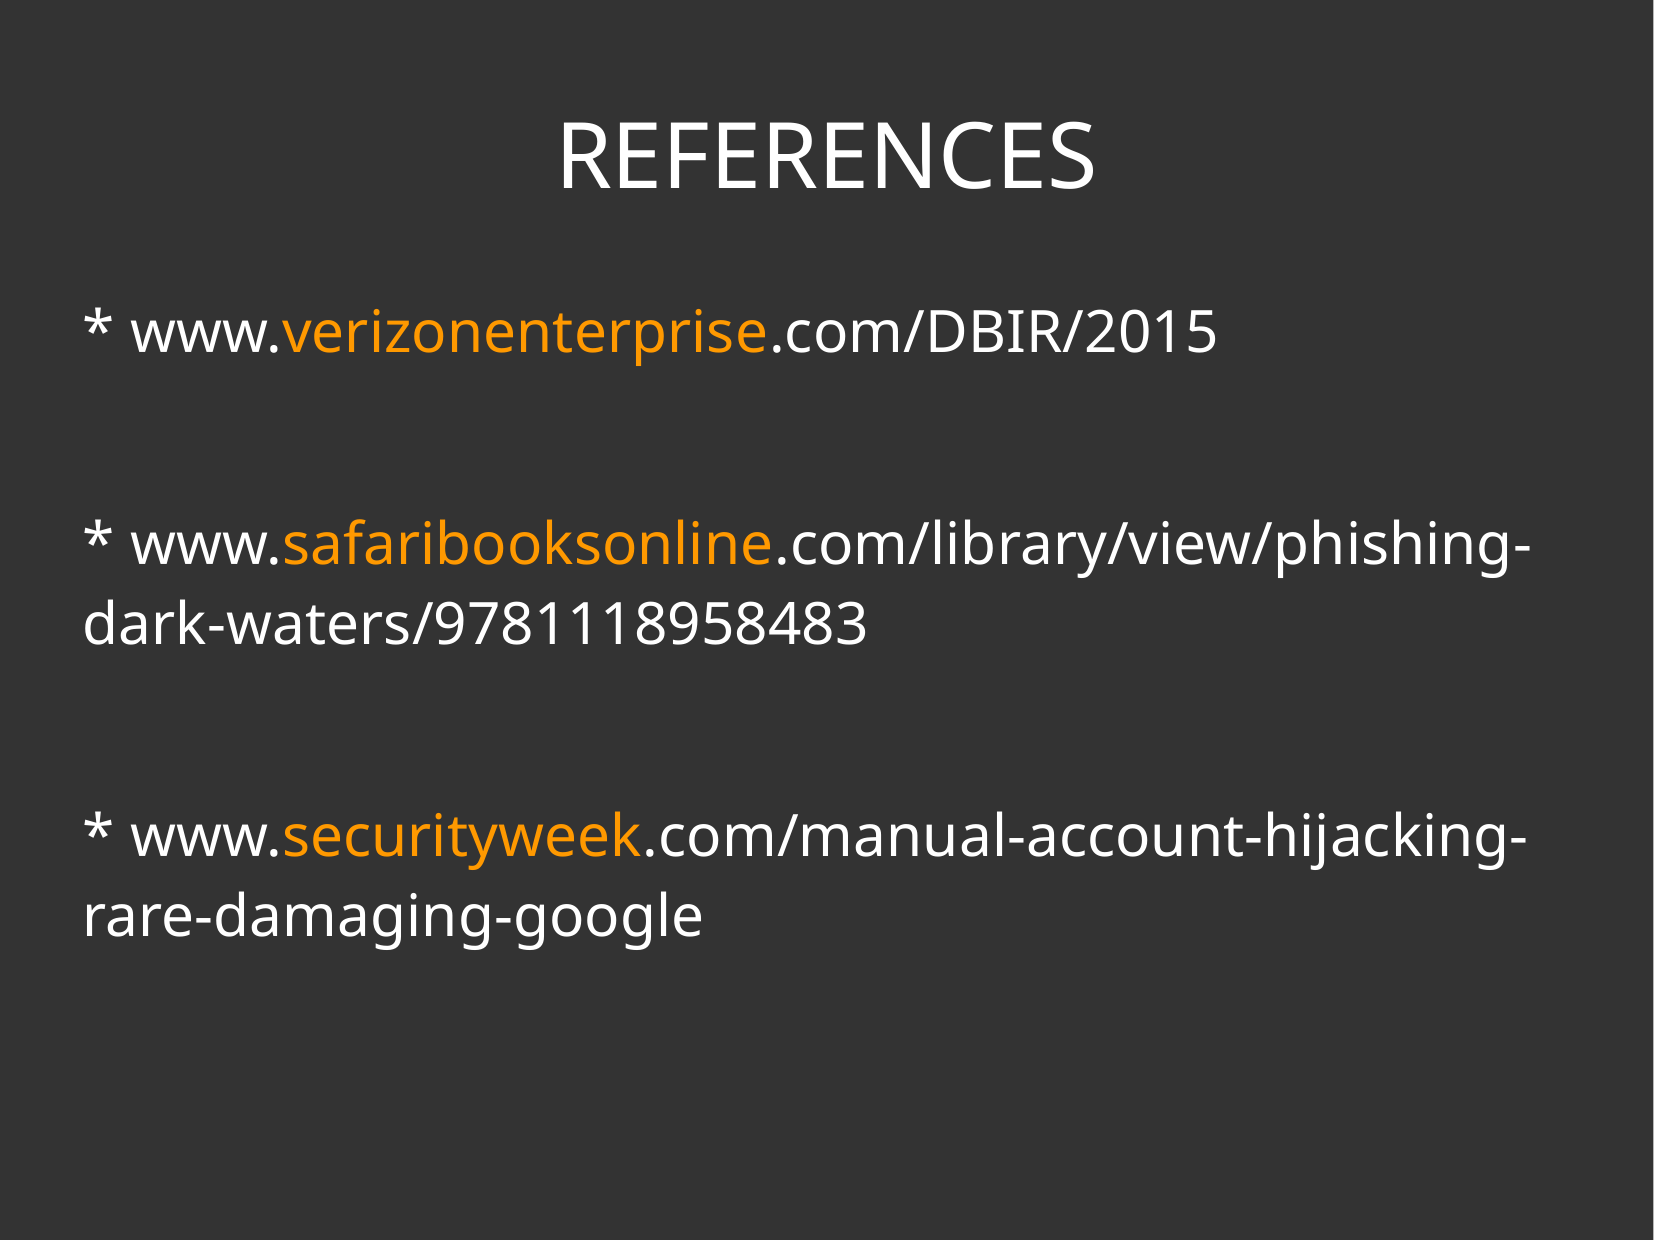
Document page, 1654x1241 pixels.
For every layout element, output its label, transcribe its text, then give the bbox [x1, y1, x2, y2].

list * www.verizonenterprise.com/DBIR/2015 * www.safaribooksonline.com/library/view/phishing-dark-waters/9781118958483 * www.securityweek.com/manual-account-hijacking-rare-damaging-google [82, 290, 1571, 1010]
title REFERENCES [82, 49, 1571, 257]
